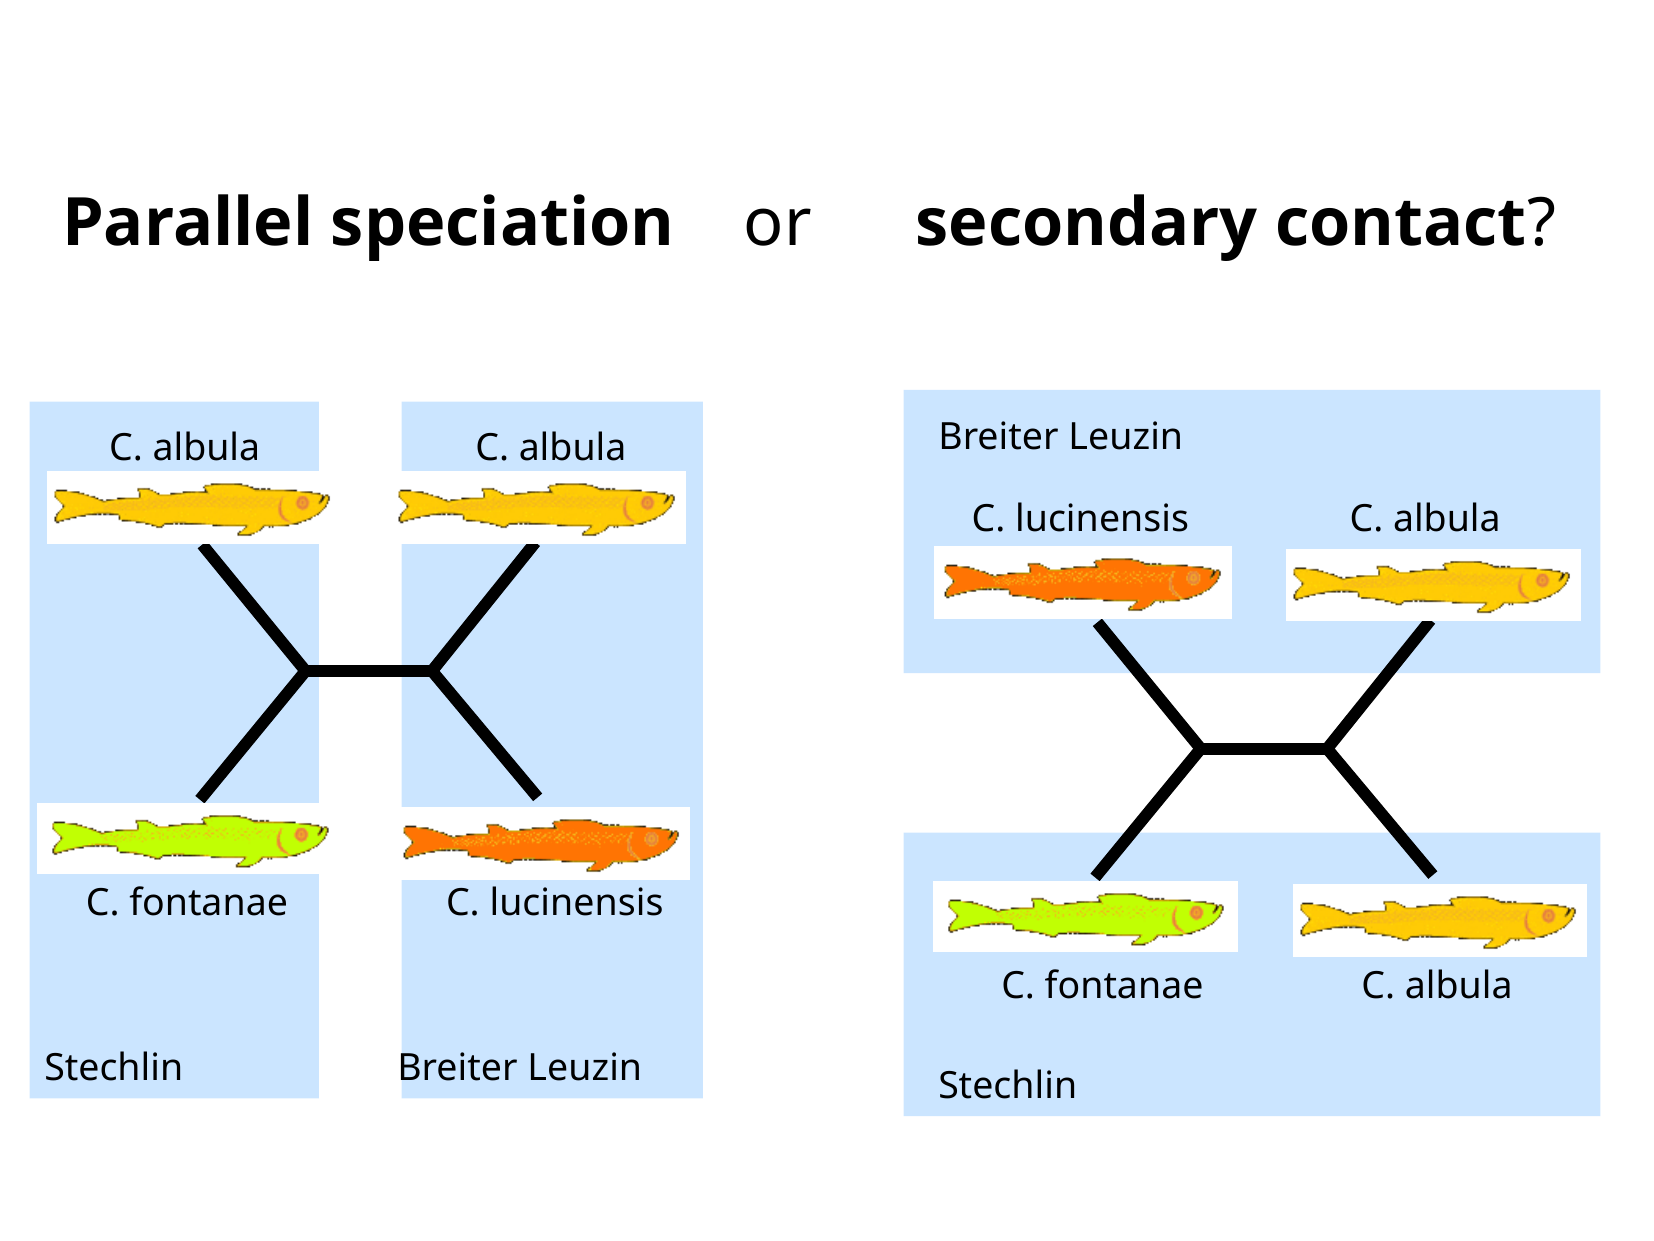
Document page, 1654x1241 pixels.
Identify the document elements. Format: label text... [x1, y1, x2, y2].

text_box C. fontanae [71, 868, 304, 934]
text_box C. lucinensis [431, 868, 685, 934]
picture [47, 471, 341, 544]
text_box C. albula [460, 413, 647, 480]
picture [1286, 549, 1581, 622]
text_box [206, 677, 319, 803]
text_box [211, 544, 319, 665]
text_box C. lucinensis [956, 484, 1211, 551]
text_box [903, 832, 1601, 1117]
picture [933, 881, 1238, 952]
picture [37, 803, 343, 875]
text_box Stechlin [923, 1051, 1098, 1118]
picture [393, 807, 690, 880]
text_box [401, 544, 525, 665]
picture [1293, 884, 1587, 957]
picture [934, 546, 1232, 619]
text_box C. albula [94, 413, 280, 480]
text_box [903, 389, 1601, 674]
text_box C. fontanae [986, 950, 1219, 1017]
text_box Stechlin Breiter Leuzin [29, 1033, 676, 1100]
text_box C. albula [1334, 484, 1521, 551]
text_box Parallel speciation or secondary contact? [47, 167, 1599, 273]
text_box C. albula [1346, 950, 1533, 1017]
text_box Breiter Leuzin [923, 401, 1211, 468]
text_box [401, 401, 703, 1099]
text_box [29, 401, 319, 1033]
picture [391, 471, 686, 544]
